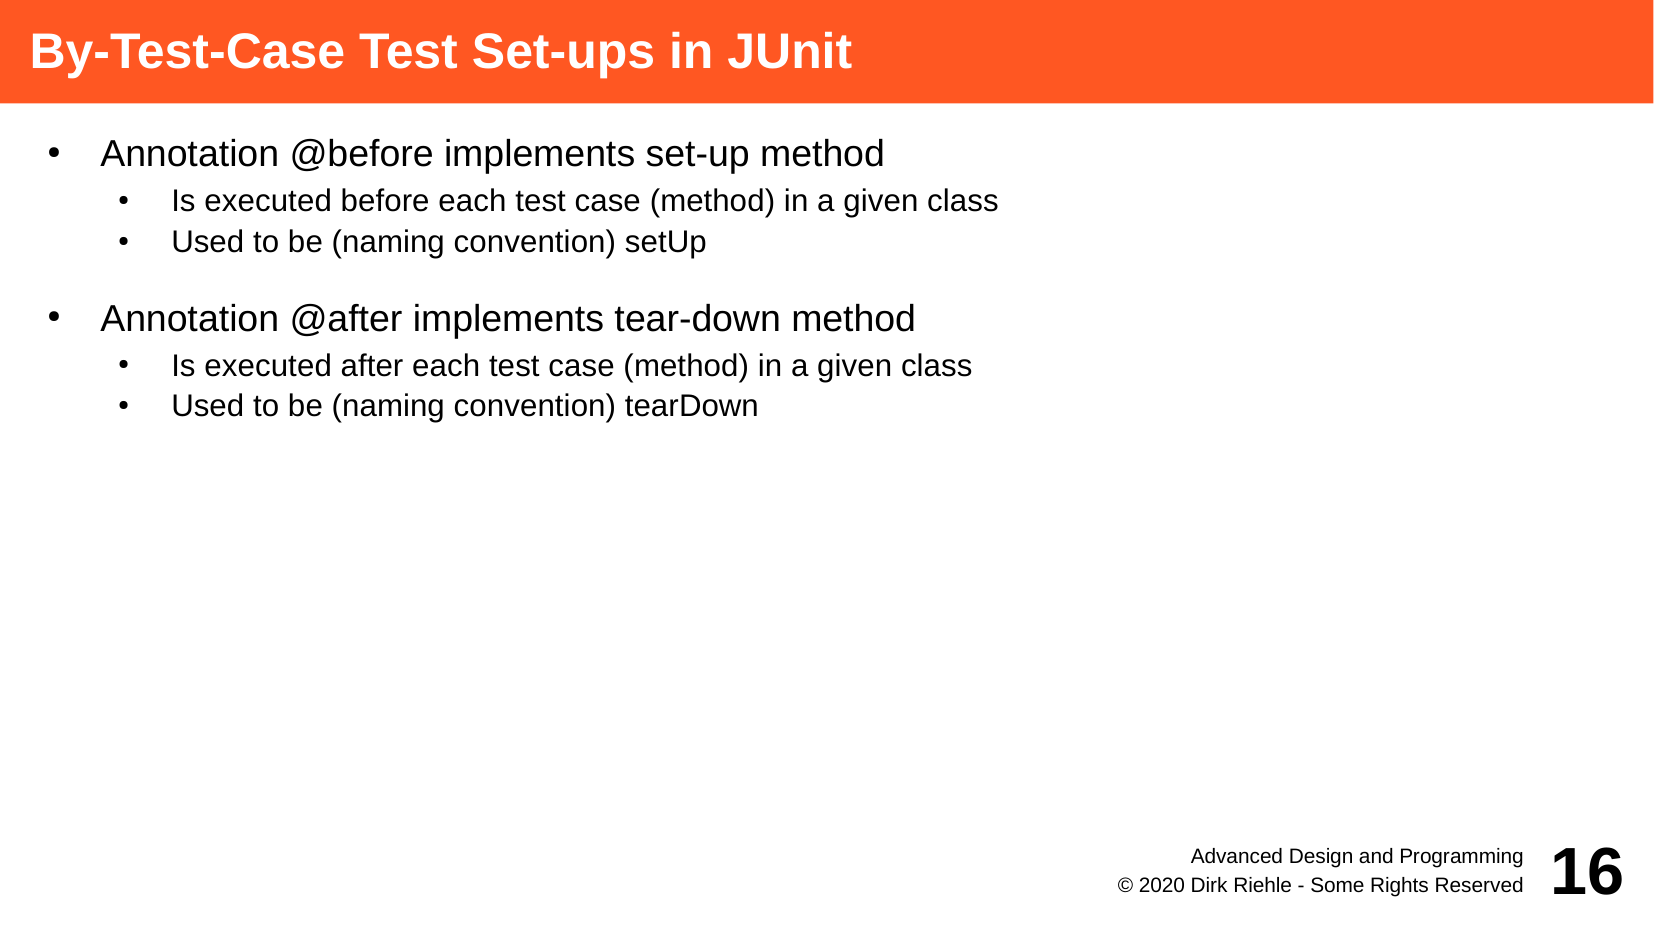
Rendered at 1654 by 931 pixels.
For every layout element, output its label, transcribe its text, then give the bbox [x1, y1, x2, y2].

title By-Test-Case Test Set-ups in JUnit [0, 0, 1654, 104]
list Annotation @before implements set-up method Is executed before each test case (method) in a given class Used to be (naming convention) setUp Annotation @after implements tear-down method Is executed after each test case (method) in a given class Used to be (naming convention) tearDown [29, 132, 1625, 813]
